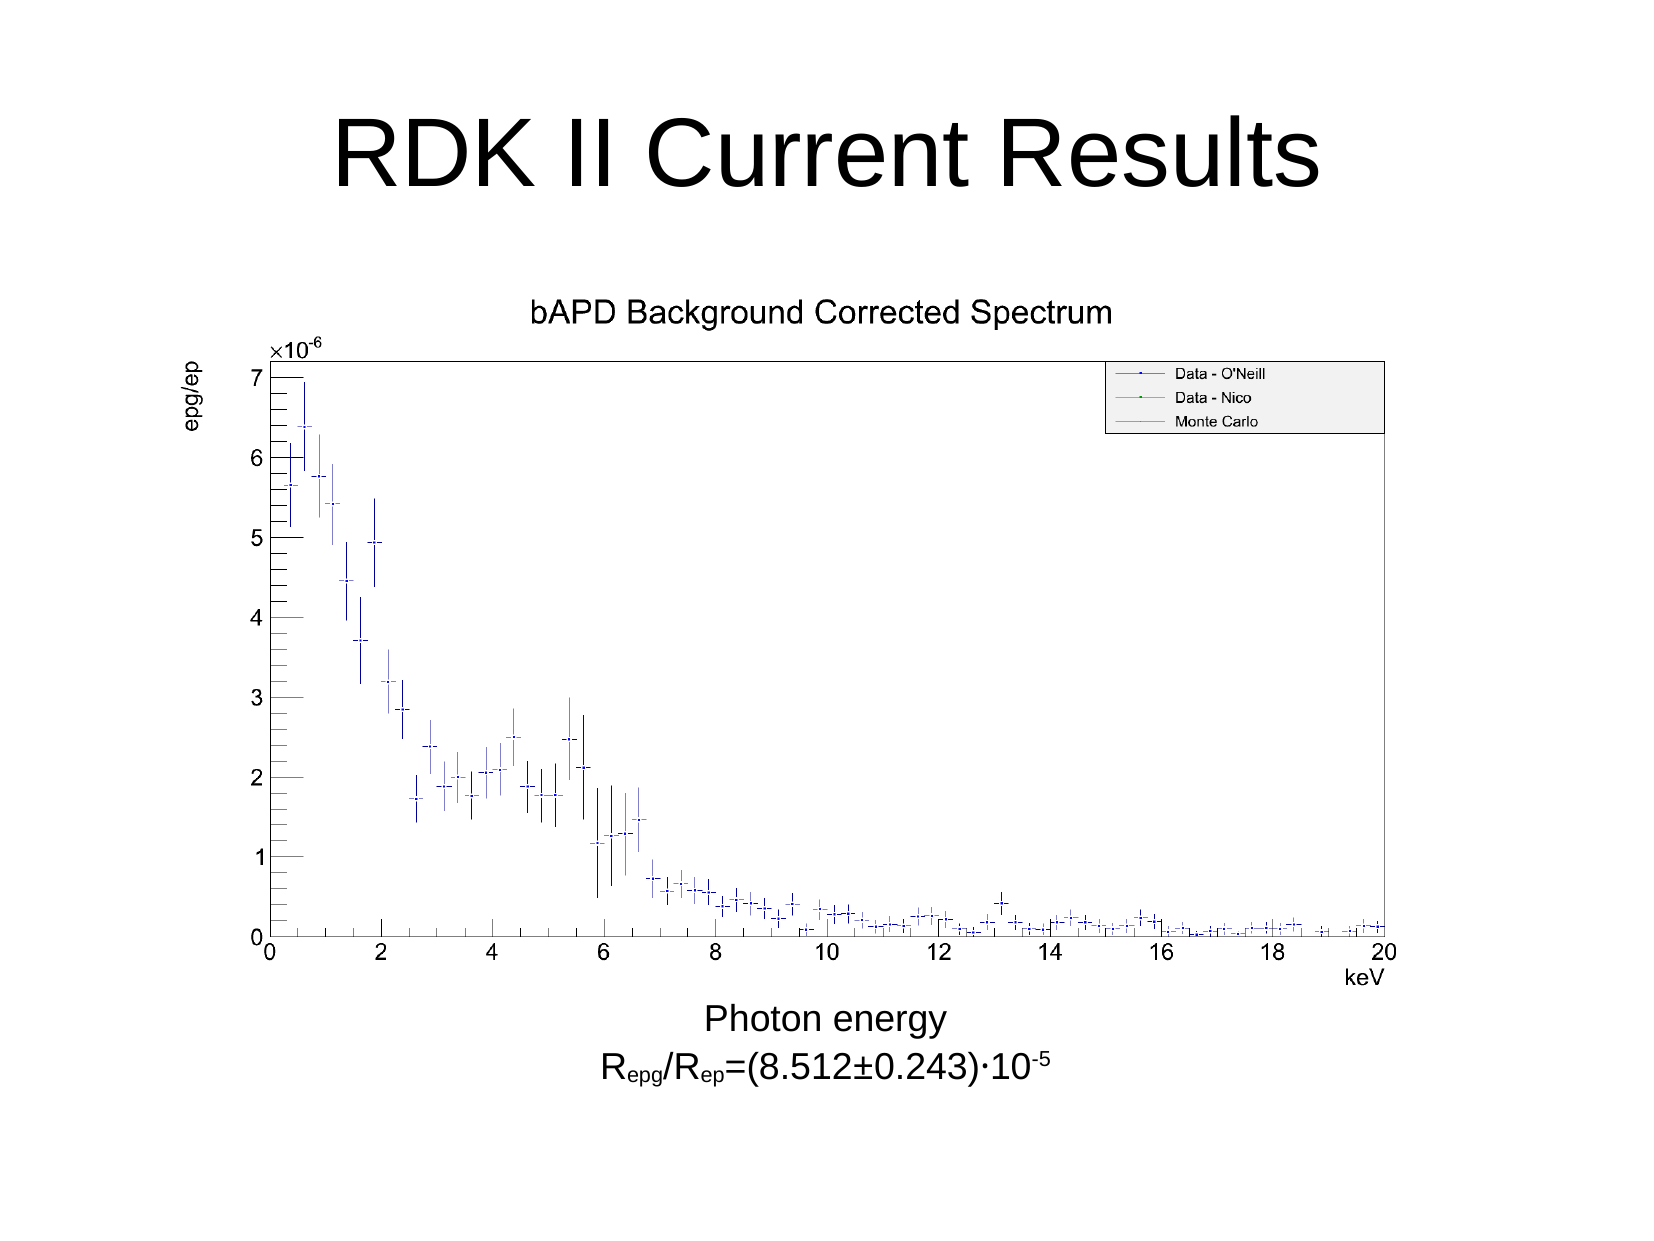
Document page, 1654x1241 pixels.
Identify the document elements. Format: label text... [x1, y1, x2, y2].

text_box Photon energy Repg/Rep=(8.512±0.243)·10-5 [585, 990, 1069, 1108]
title RDK II Current Results [82, 49, 1571, 257]
picture [130, 289, 1523, 1009]
